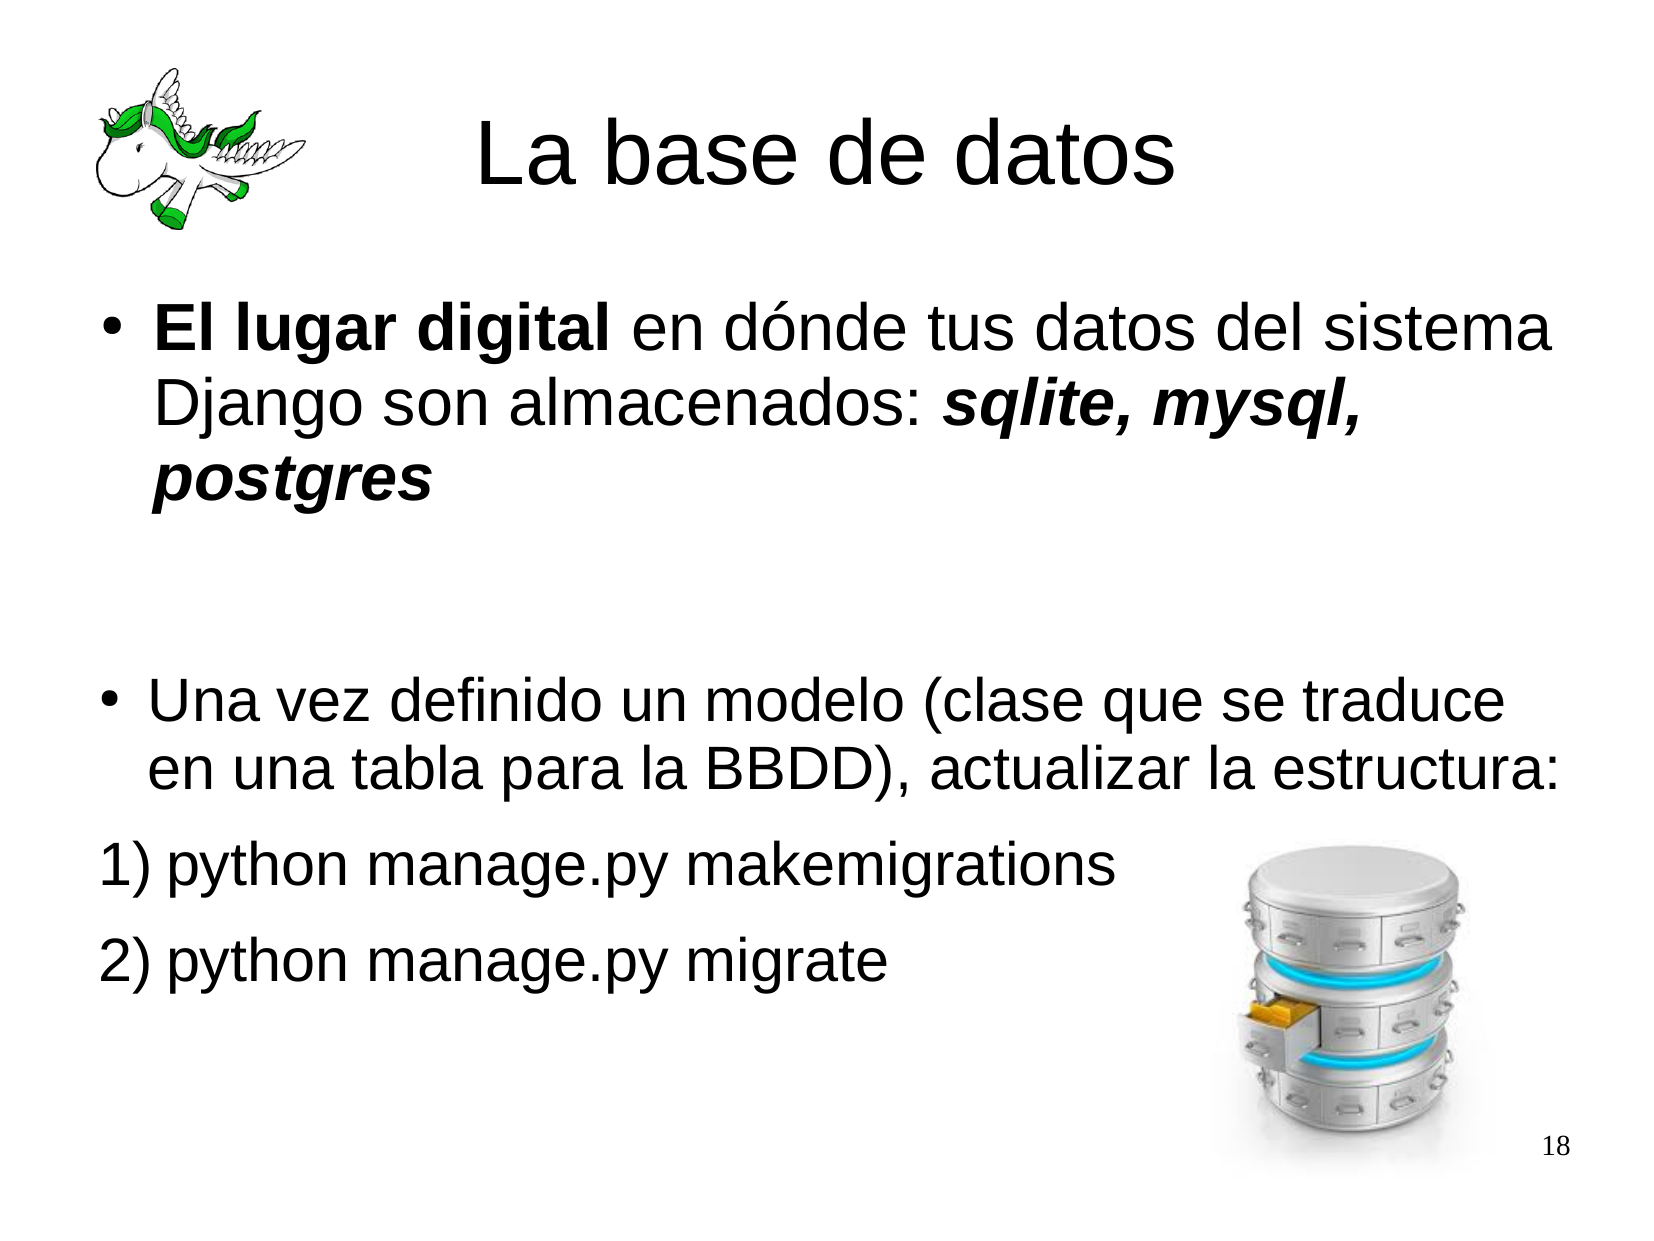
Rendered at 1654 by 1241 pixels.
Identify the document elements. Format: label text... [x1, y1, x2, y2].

list El lugar digital en dónde tus datos del sistema Django son almacenados: sqlite, mysql, postgres [82, 290, 1571, 634]
title La base de datos [82, 49, 1571, 257]
picture [60, 59, 341, 241]
list Una vez definido un modelo (clase que se traduce en una tabla para la BBDD), actualizar la estructura: python manage.py makemigrations python manage.py migrate [82, 665, 1571, 1009]
picture [1170, 839, 1531, 1183]
